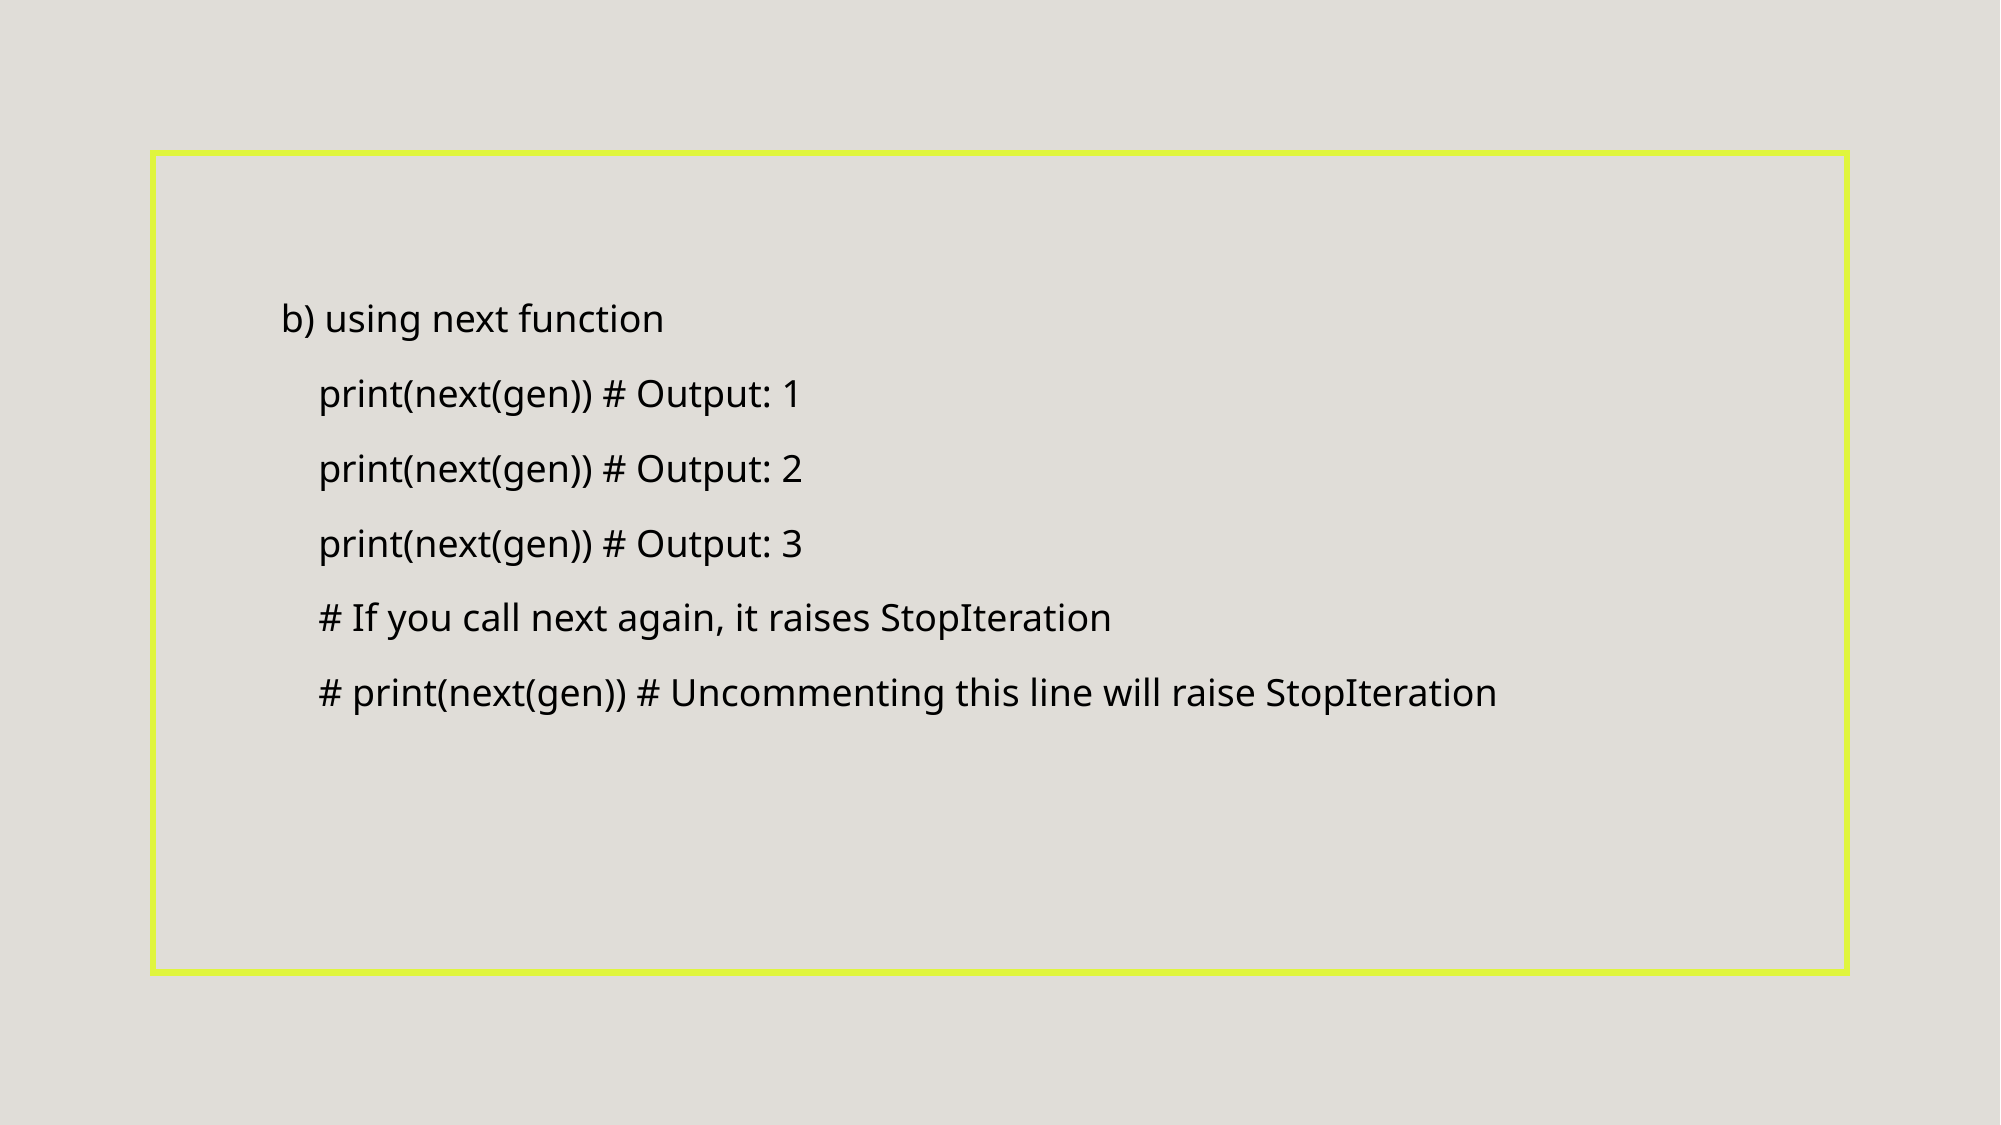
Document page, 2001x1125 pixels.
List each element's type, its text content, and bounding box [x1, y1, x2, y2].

list b) using next function print(next(gen)) # Output: 1 print(next(gen)) # Output: 2 print(next(gen)) # Output: 3 # If you call next again, it raises StopIteration # print(next(gen)) # Uncommenting this line will raise StopIteration [265, 212, 1739, 913]
